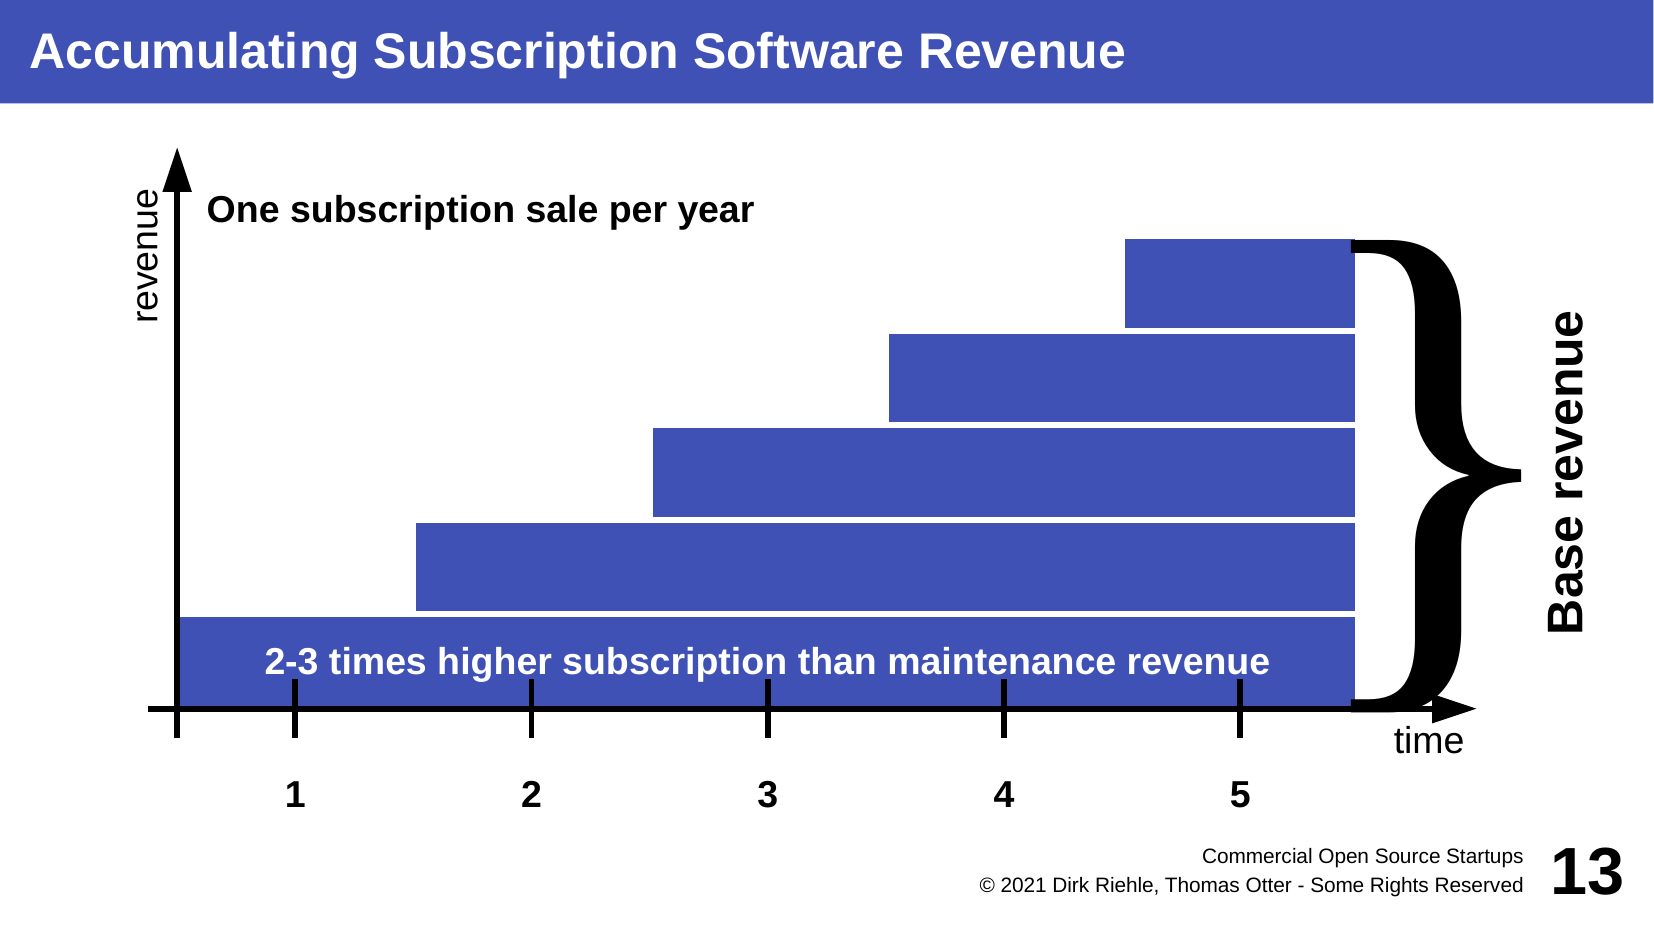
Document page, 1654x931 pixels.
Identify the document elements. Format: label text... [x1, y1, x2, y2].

text_box 2 [472, 708, 591, 827]
text_box One subscription sale per year [177, 177, 1287, 414]
text_box One subscription sale per year [1418, 177, 1477, 414]
text_box 5 [1181, 708, 1300, 827]
text_box 2-3 times higher subscription than maintenance revenue [180, 614, 1287, 706]
text_box 1 [236, 708, 355, 827]
text_box Base revenue [1505, 236, 1625, 709]
text_box } [1287, 115, 1418, 772]
text_box 3 [708, 708, 827, 827]
text_box 4 [944, 708, 1063, 827]
text_box [413, 236, 1287, 615]
title Accumulating Subscription Software Revenue [0, 0, 1654, 104]
text_box time [1358, 707, 1477, 826]
text_box revenue [88, 177, 177, 384]
